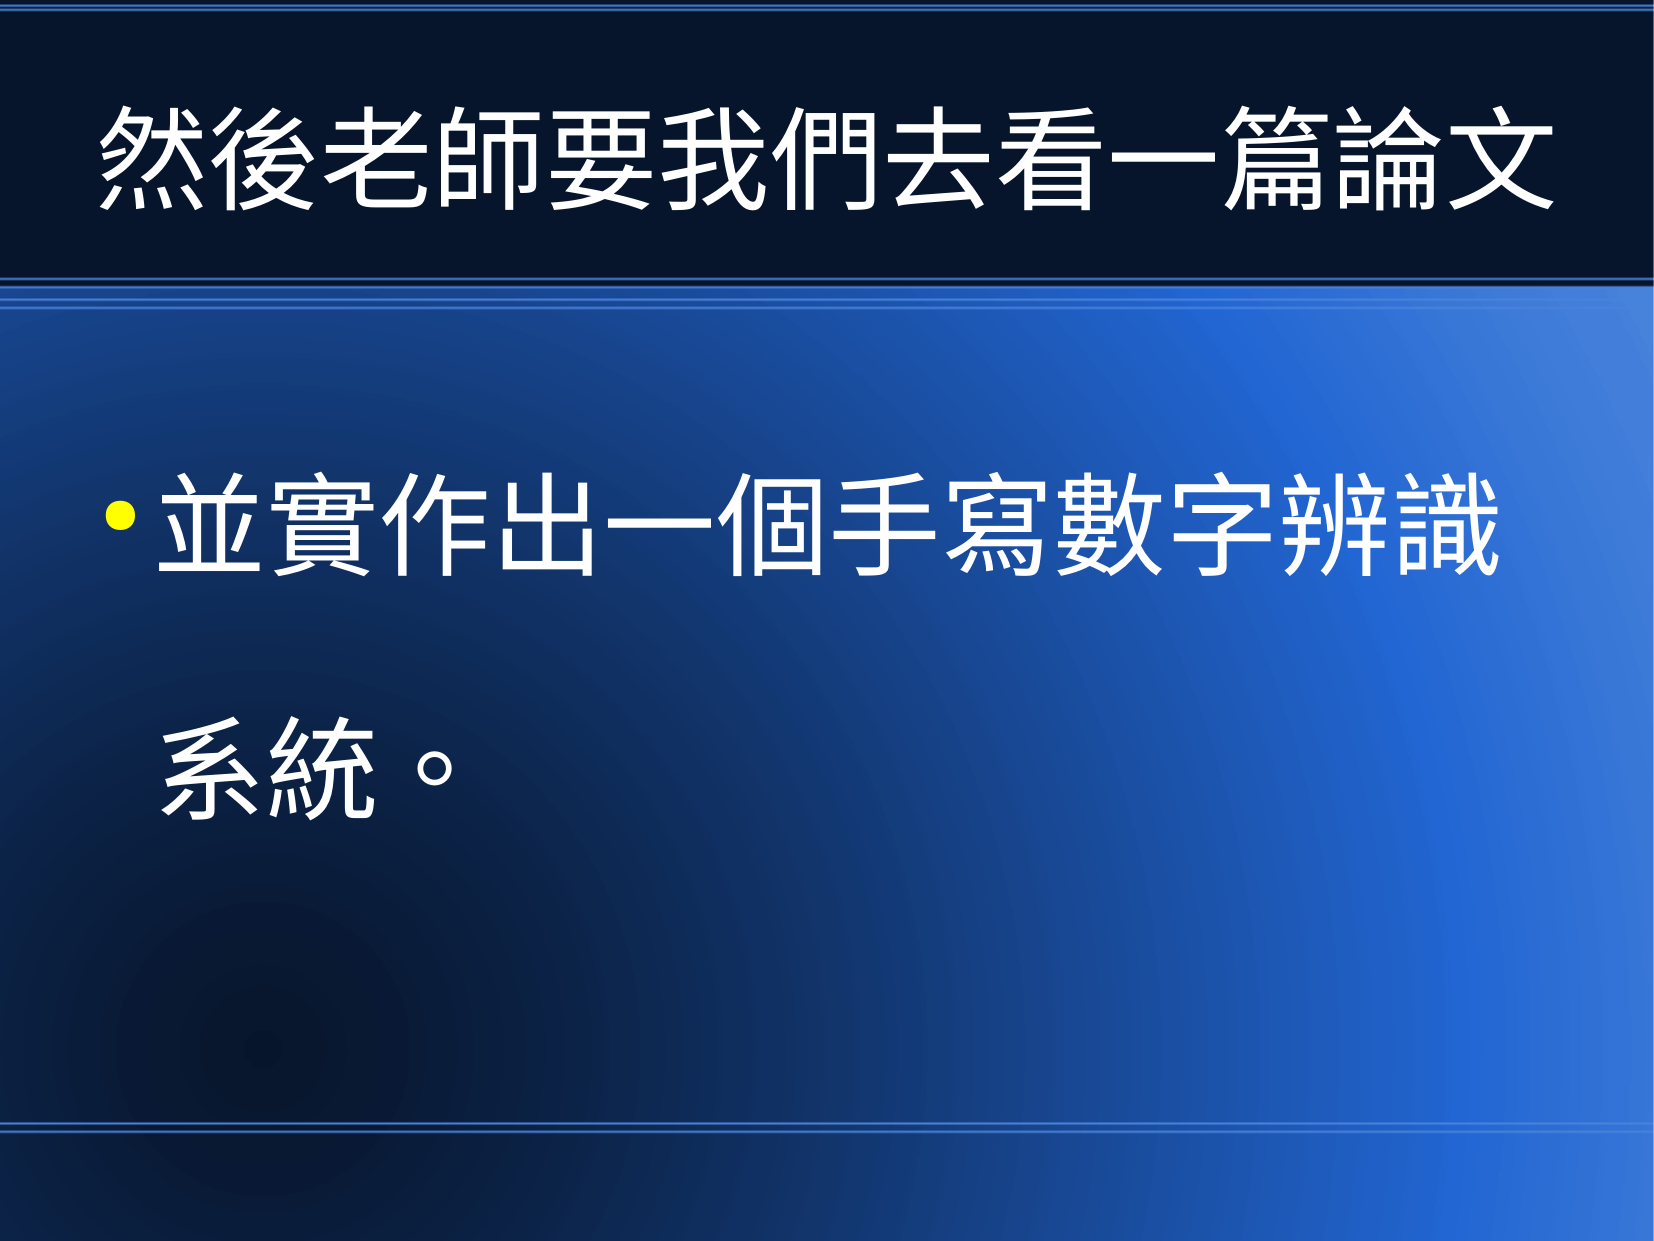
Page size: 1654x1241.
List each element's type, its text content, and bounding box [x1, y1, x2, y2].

list 並實作出一個手寫數字辨識系統。 [82, 355, 1571, 1241]
picture [0, 0, 1654, 1241]
title 然後老師要我們去看一篇論文 [82, 49, 1571, 257]
